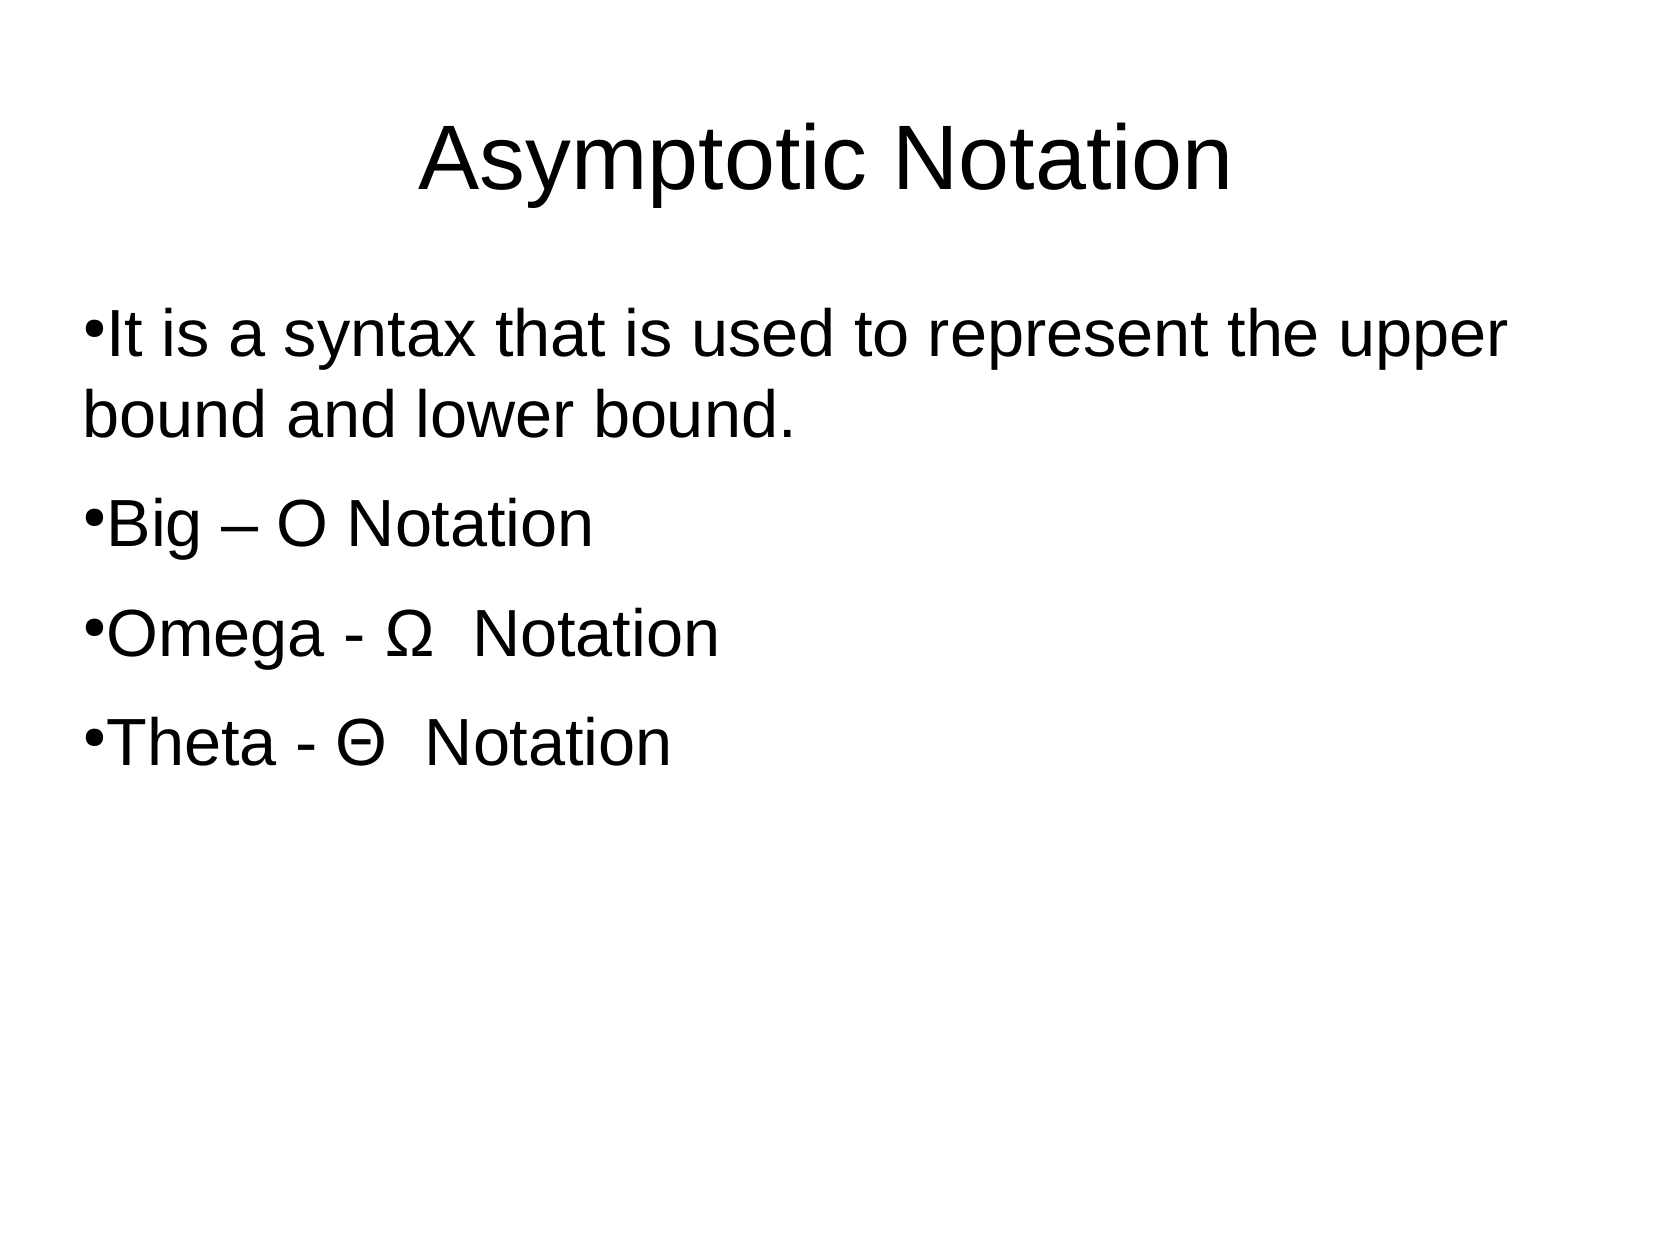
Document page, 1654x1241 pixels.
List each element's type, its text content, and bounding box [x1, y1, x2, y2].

list It is a syntax that is used to represent the upper bound and lower bound. Big – O Notation Omega - Ω Notation Theta - Θ Notation [82, 290, 1571, 1010]
title Asymptotic Notation [82, 49, 1571, 257]
